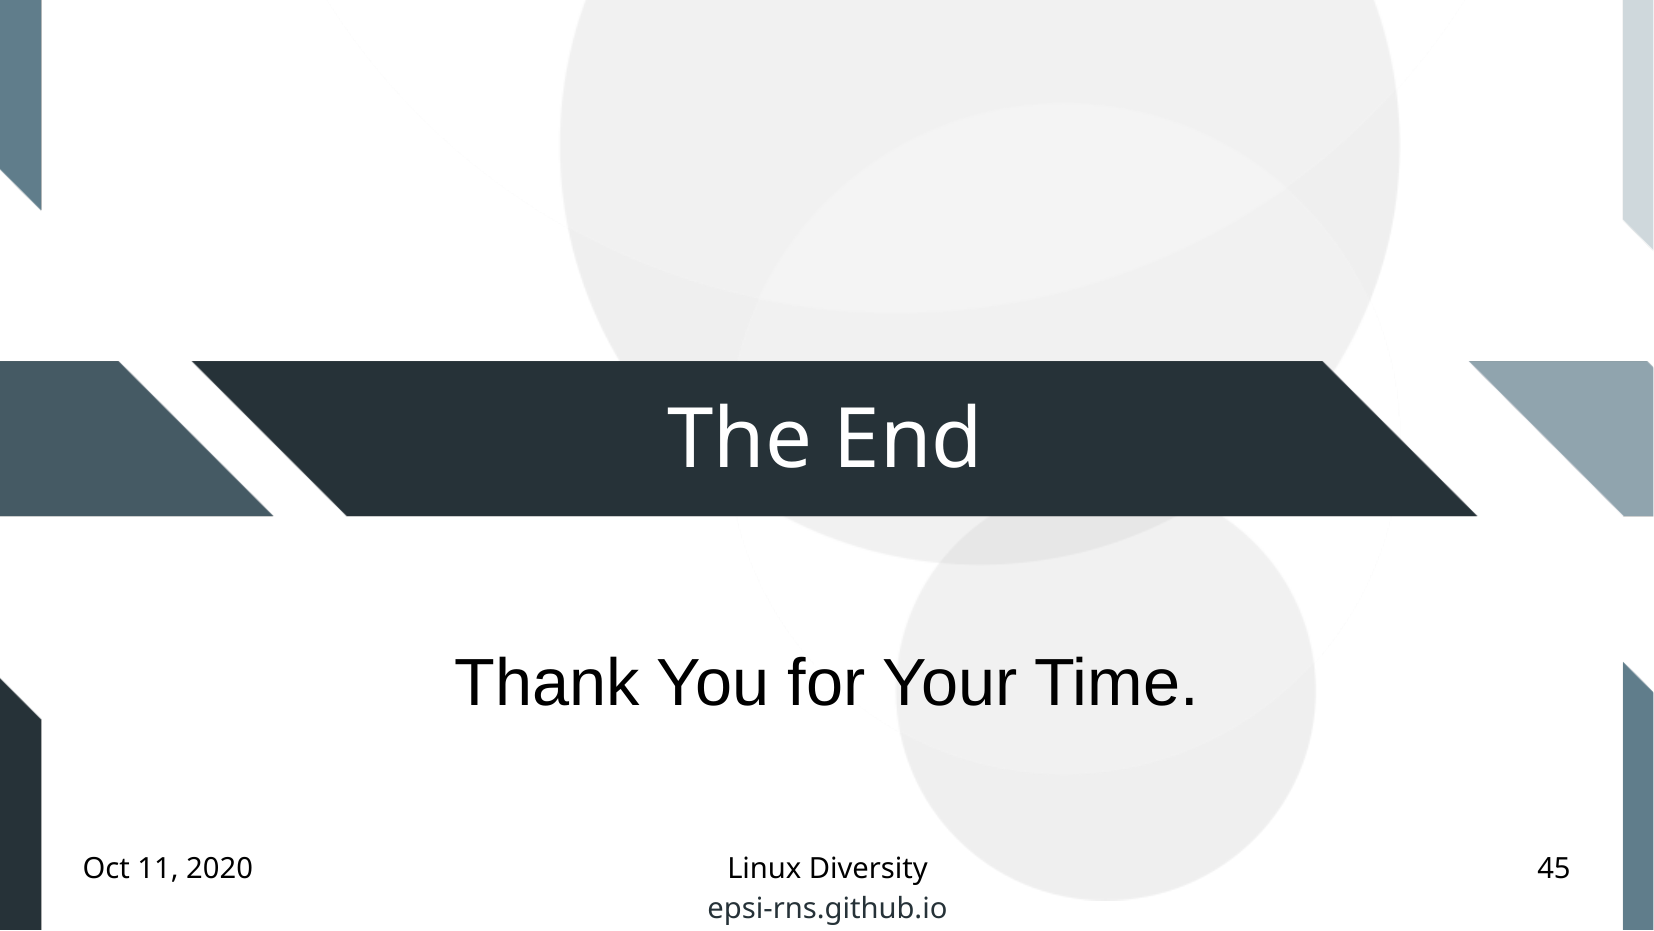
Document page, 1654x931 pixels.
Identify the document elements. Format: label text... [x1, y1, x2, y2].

picture [0, 0, 1654, 930]
title The End [82, 360, 1568, 511]
list Thank You for Your Time. [82, 645, 1571, 826]
